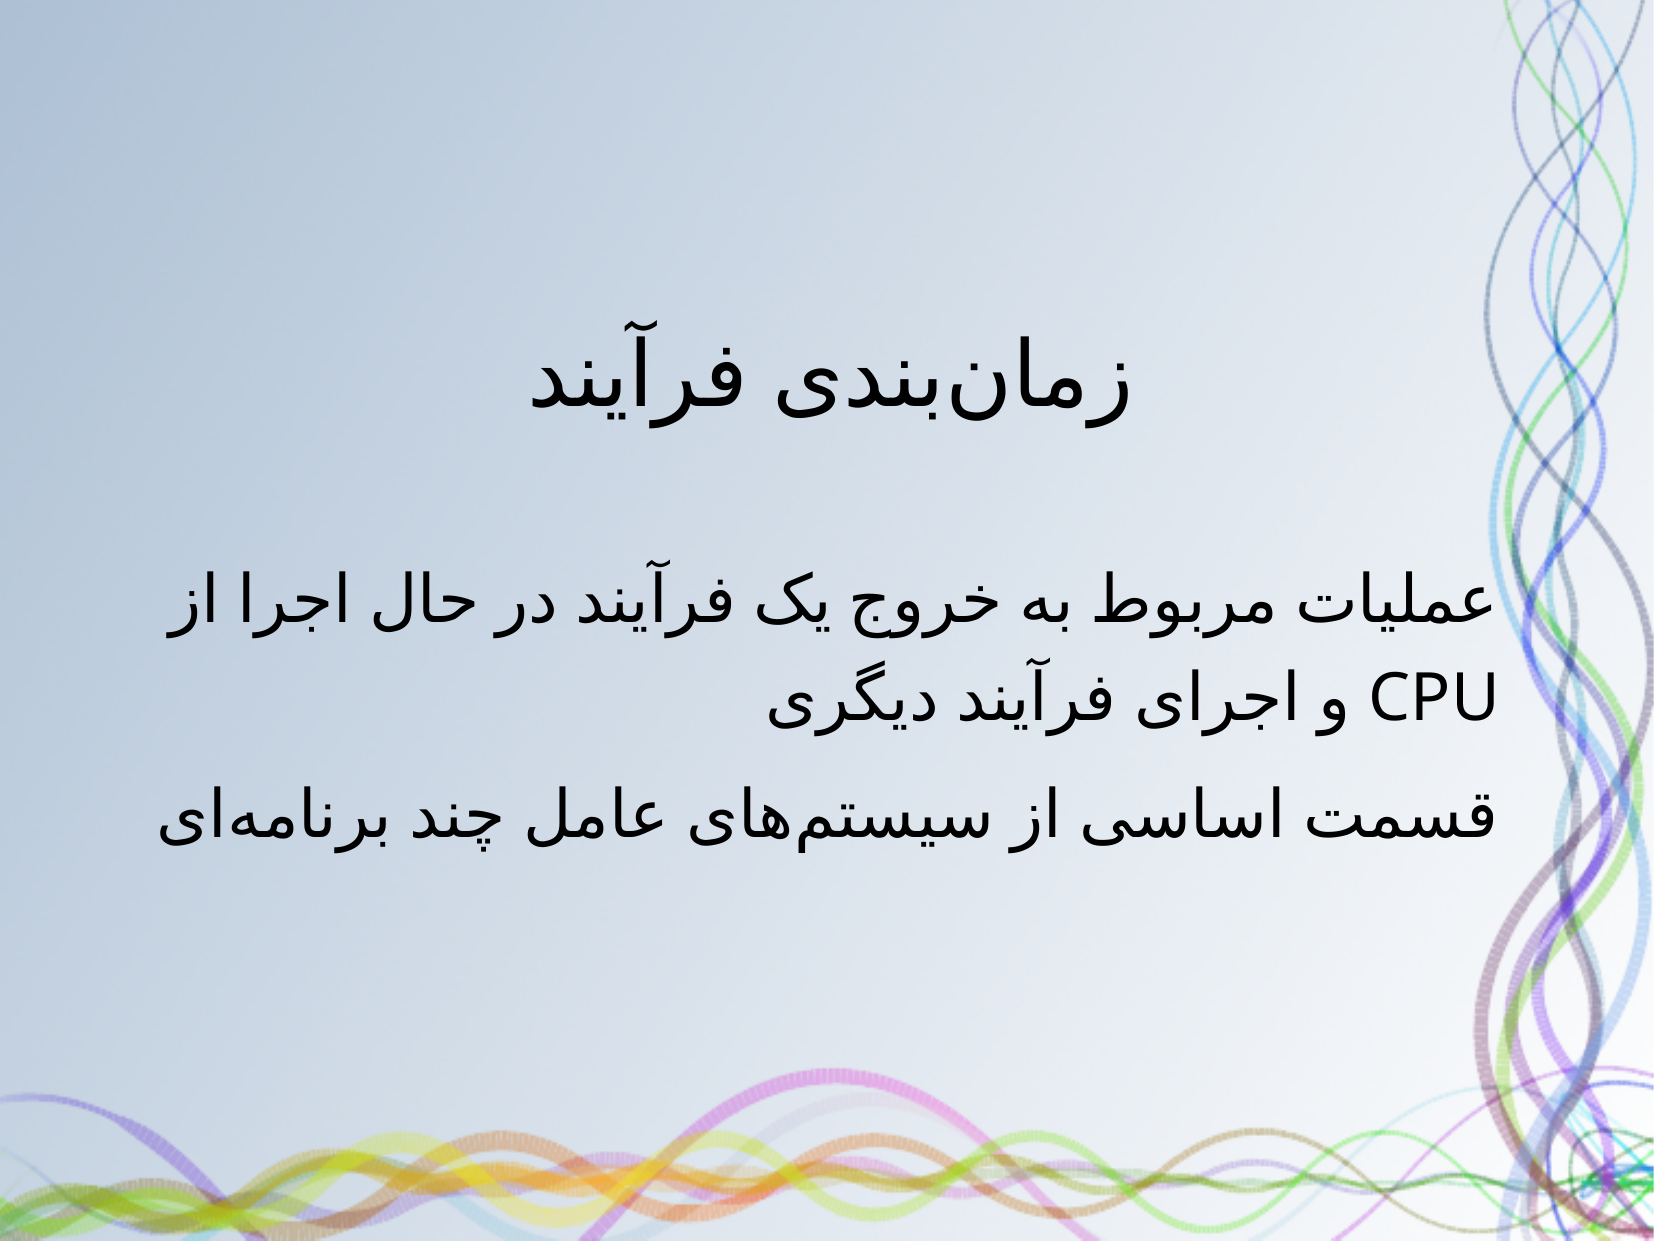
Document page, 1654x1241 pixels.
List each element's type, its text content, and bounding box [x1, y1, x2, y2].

picture [0, 0, 1654, 1241]
list عملیات مربوط به خروج یک فرآیند در حال اجرا از CPU و اجرای فرآیند دیگری قسمت اساسی از سیستم‌های عامل چند برنامه‌ای [82, 562, 1571, 1109]
title زمان‌بندی فرآیند [86, 280, 1576, 488]
